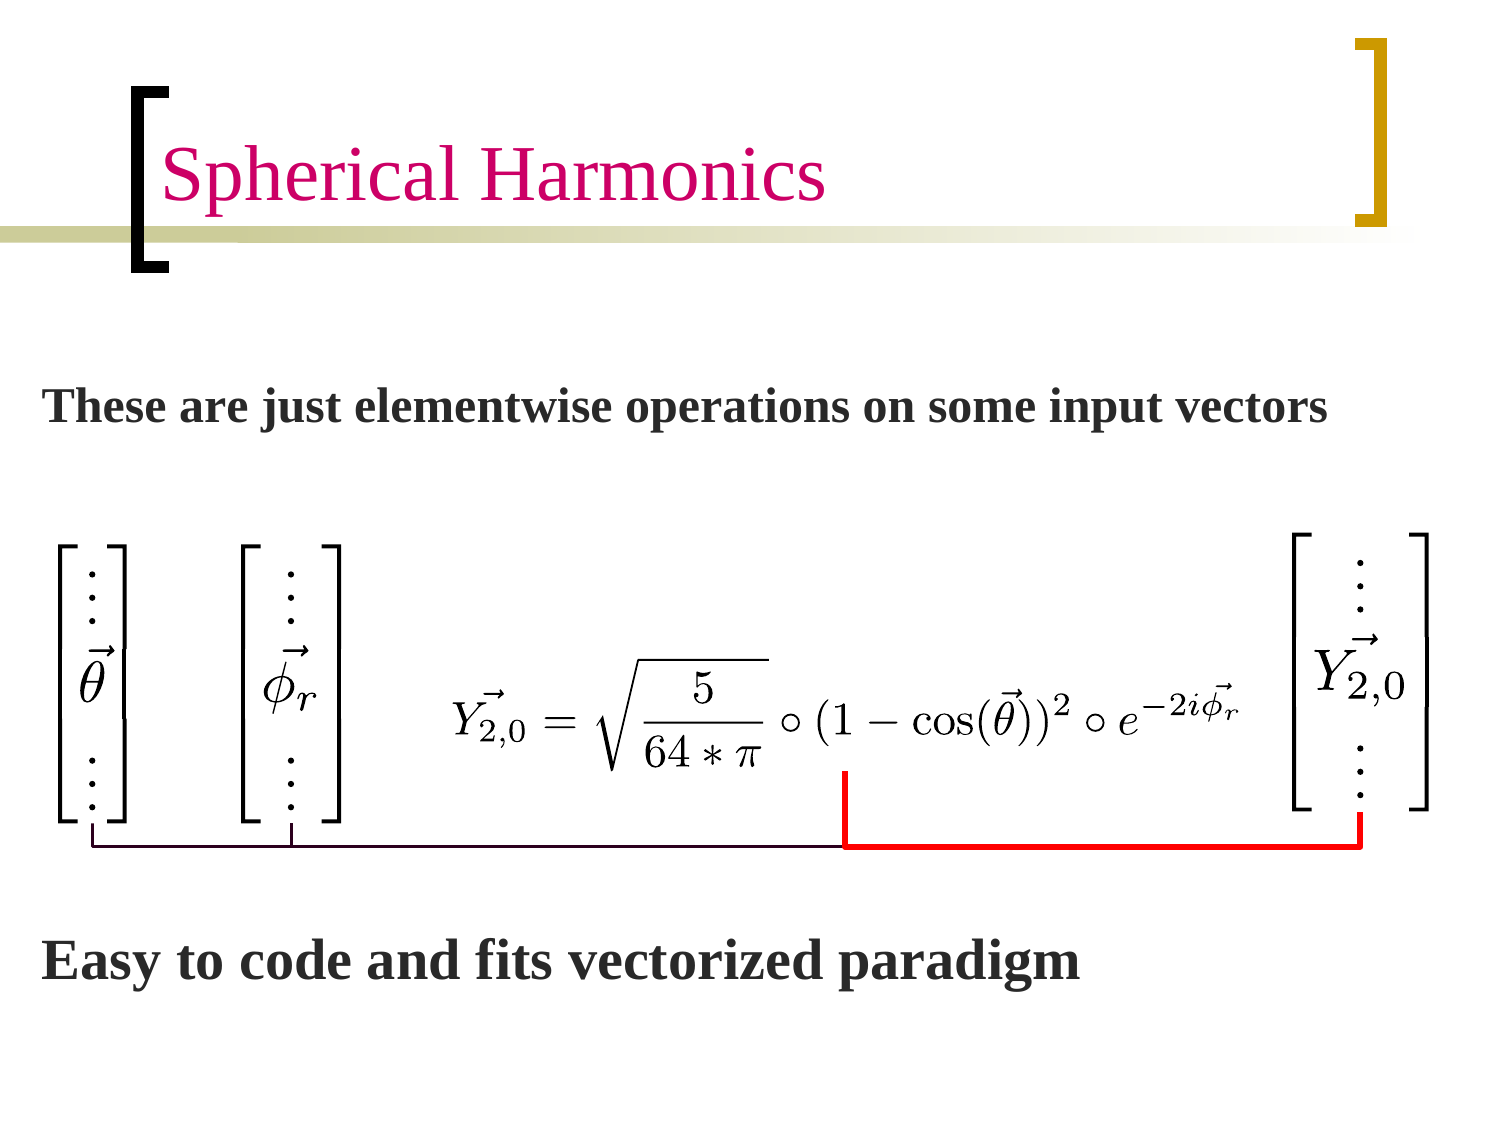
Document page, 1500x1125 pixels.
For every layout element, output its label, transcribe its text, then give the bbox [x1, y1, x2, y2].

text_box [450, 658, 1240, 772]
title Spherical Harmonics [75, 0, 1353, 225]
text_box Easy to code and fits vectorized paradigm [26, 913, 1097, 999]
text_box [1273, 532, 1448, 812]
text_box These are just elementwise operations on some input vectors [26, 364, 1344, 440]
text_box [222, 544, 361, 824]
text_box [39, 544, 146, 824]
